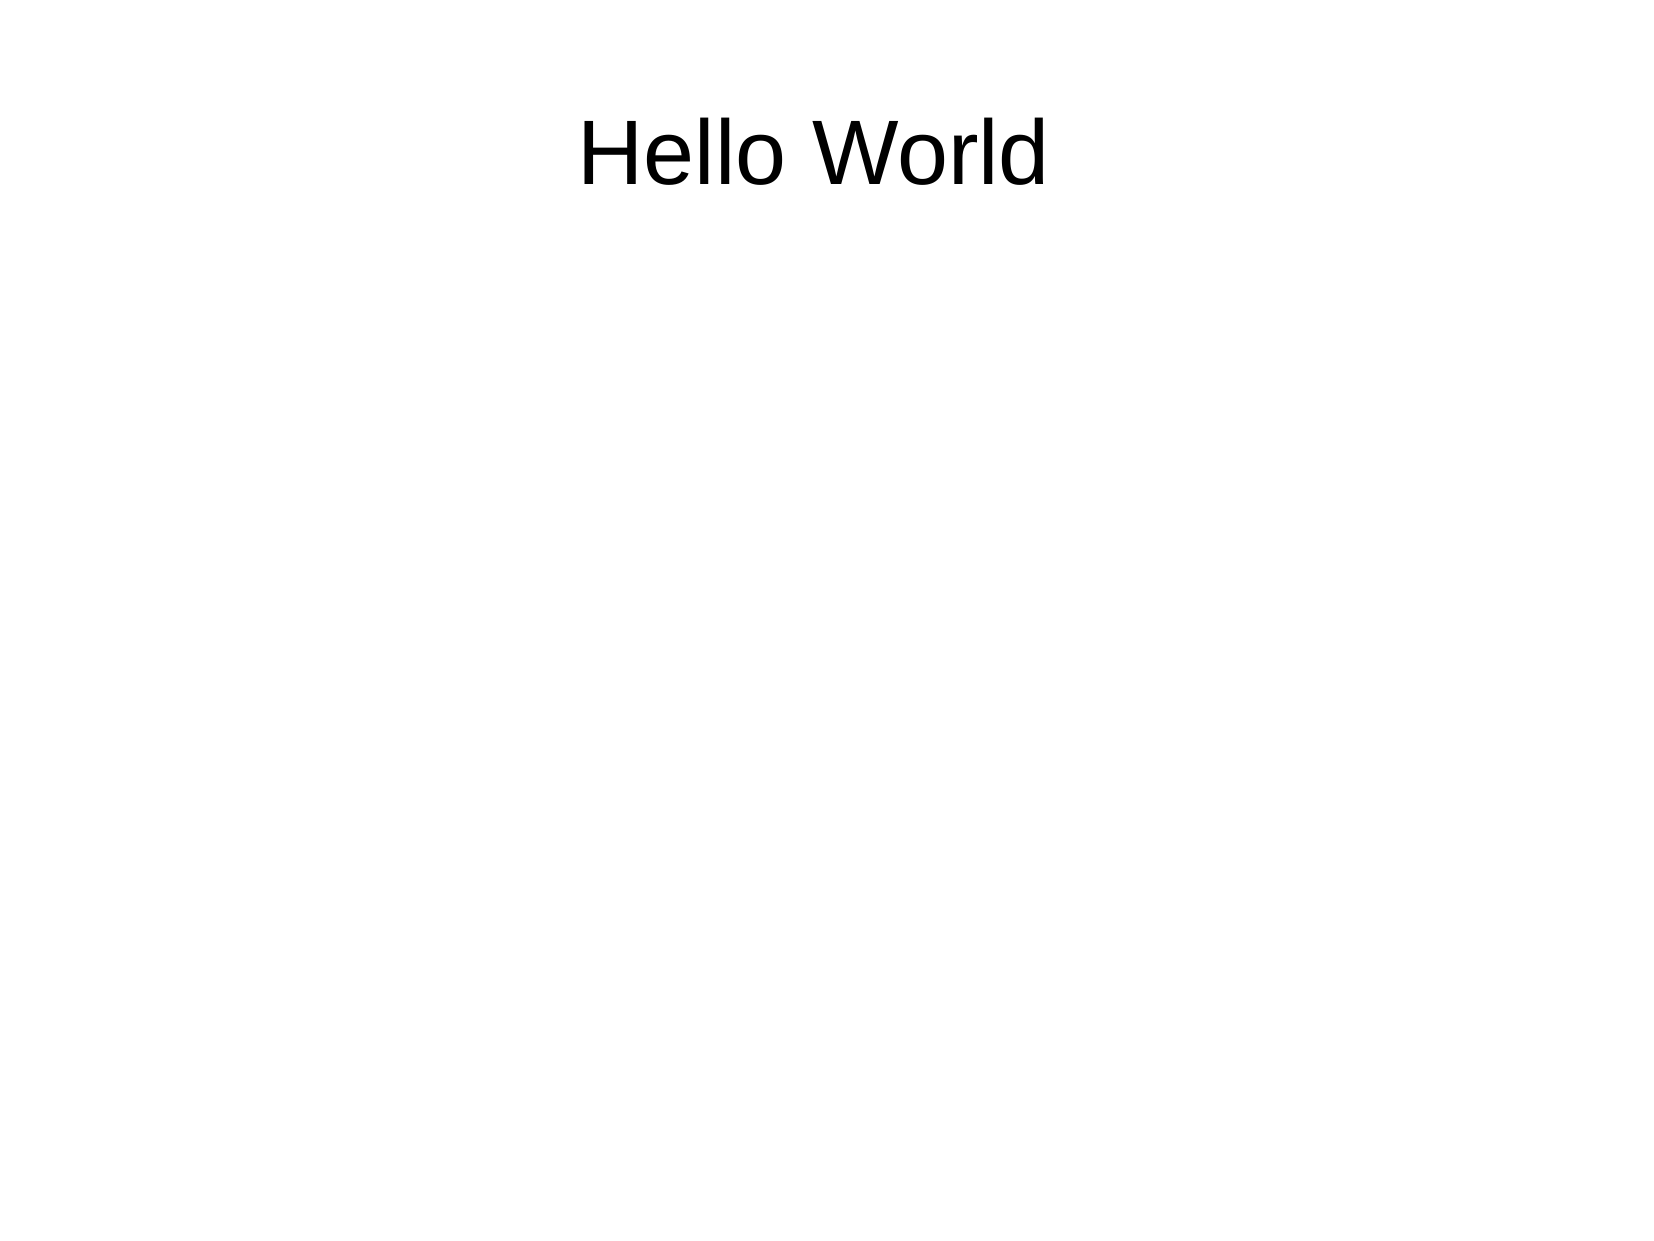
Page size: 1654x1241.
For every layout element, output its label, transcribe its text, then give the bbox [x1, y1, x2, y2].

title Hello World [82, 49, 1571, 257]
